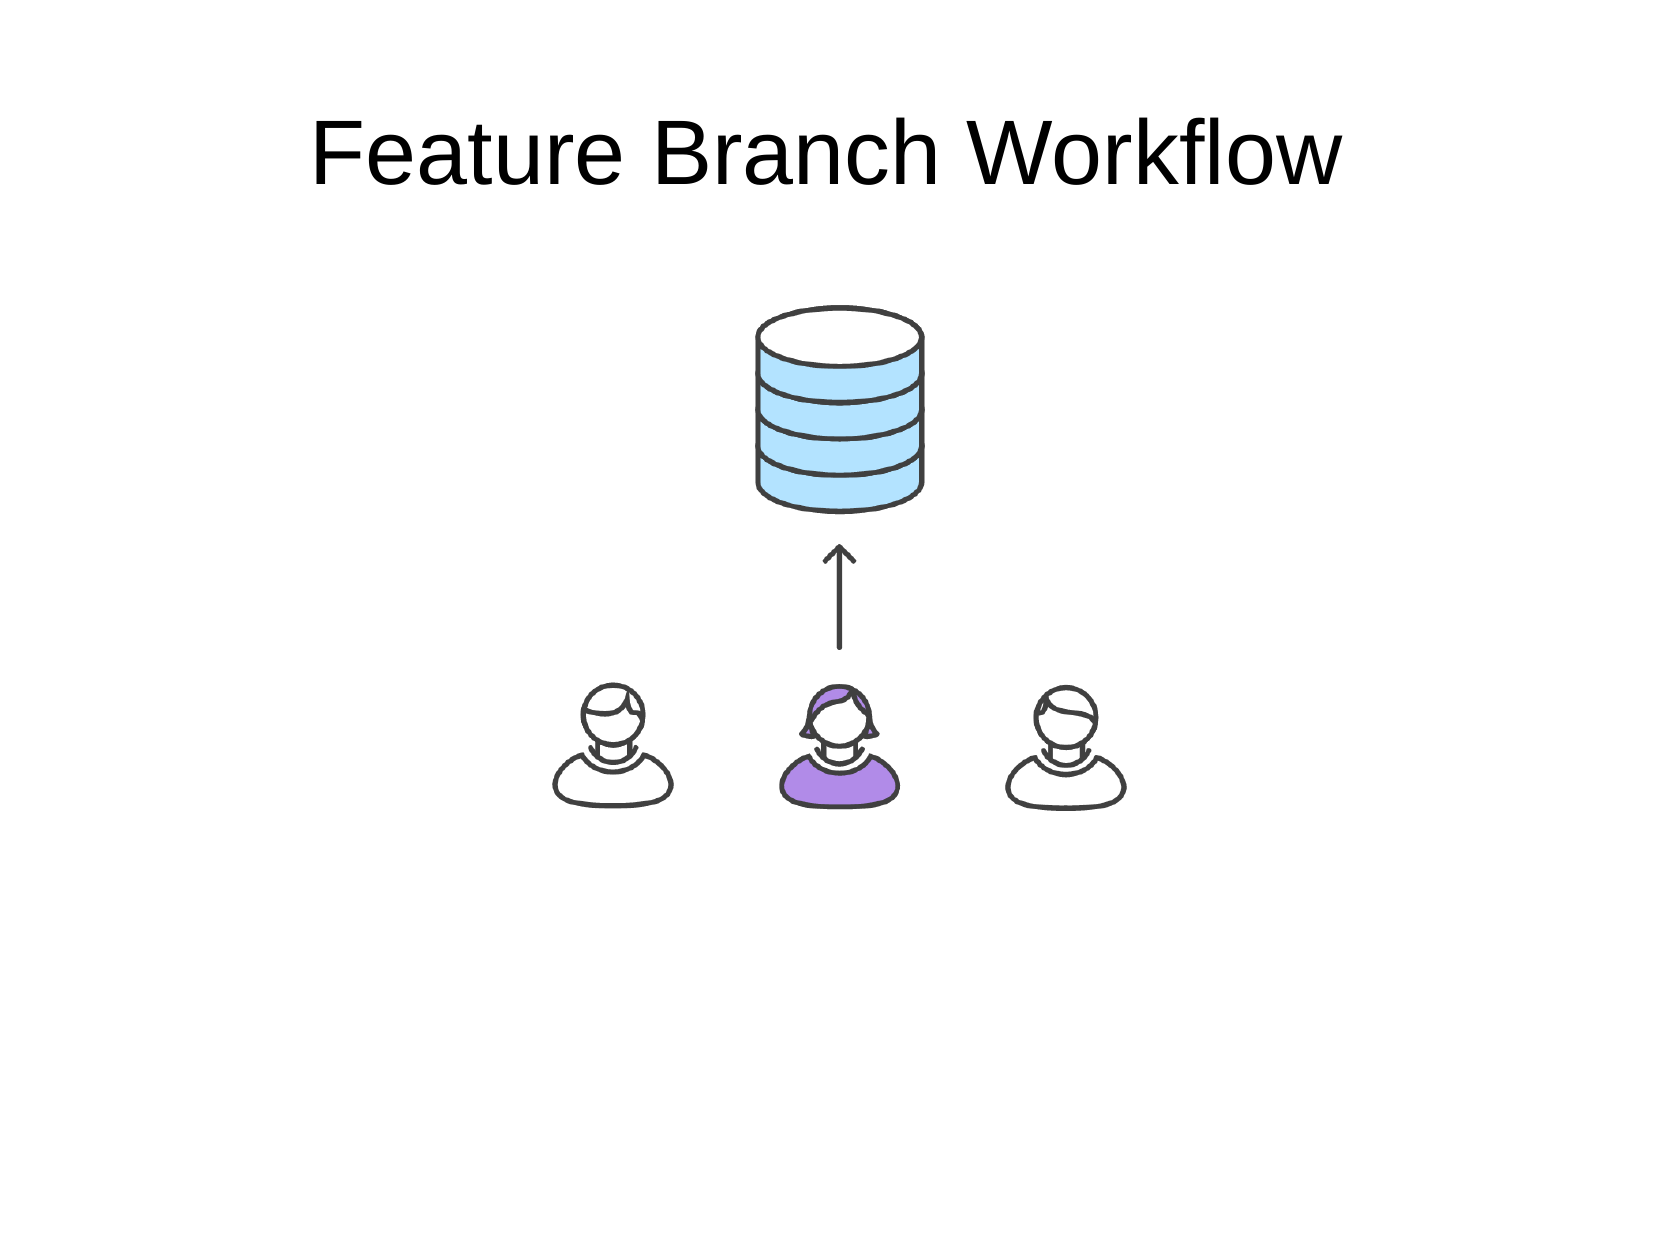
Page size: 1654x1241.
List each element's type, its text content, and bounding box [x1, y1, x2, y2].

picture [300, 300, 1378, 816]
title Feature Branch Workflow [82, 49, 1571, 257]
